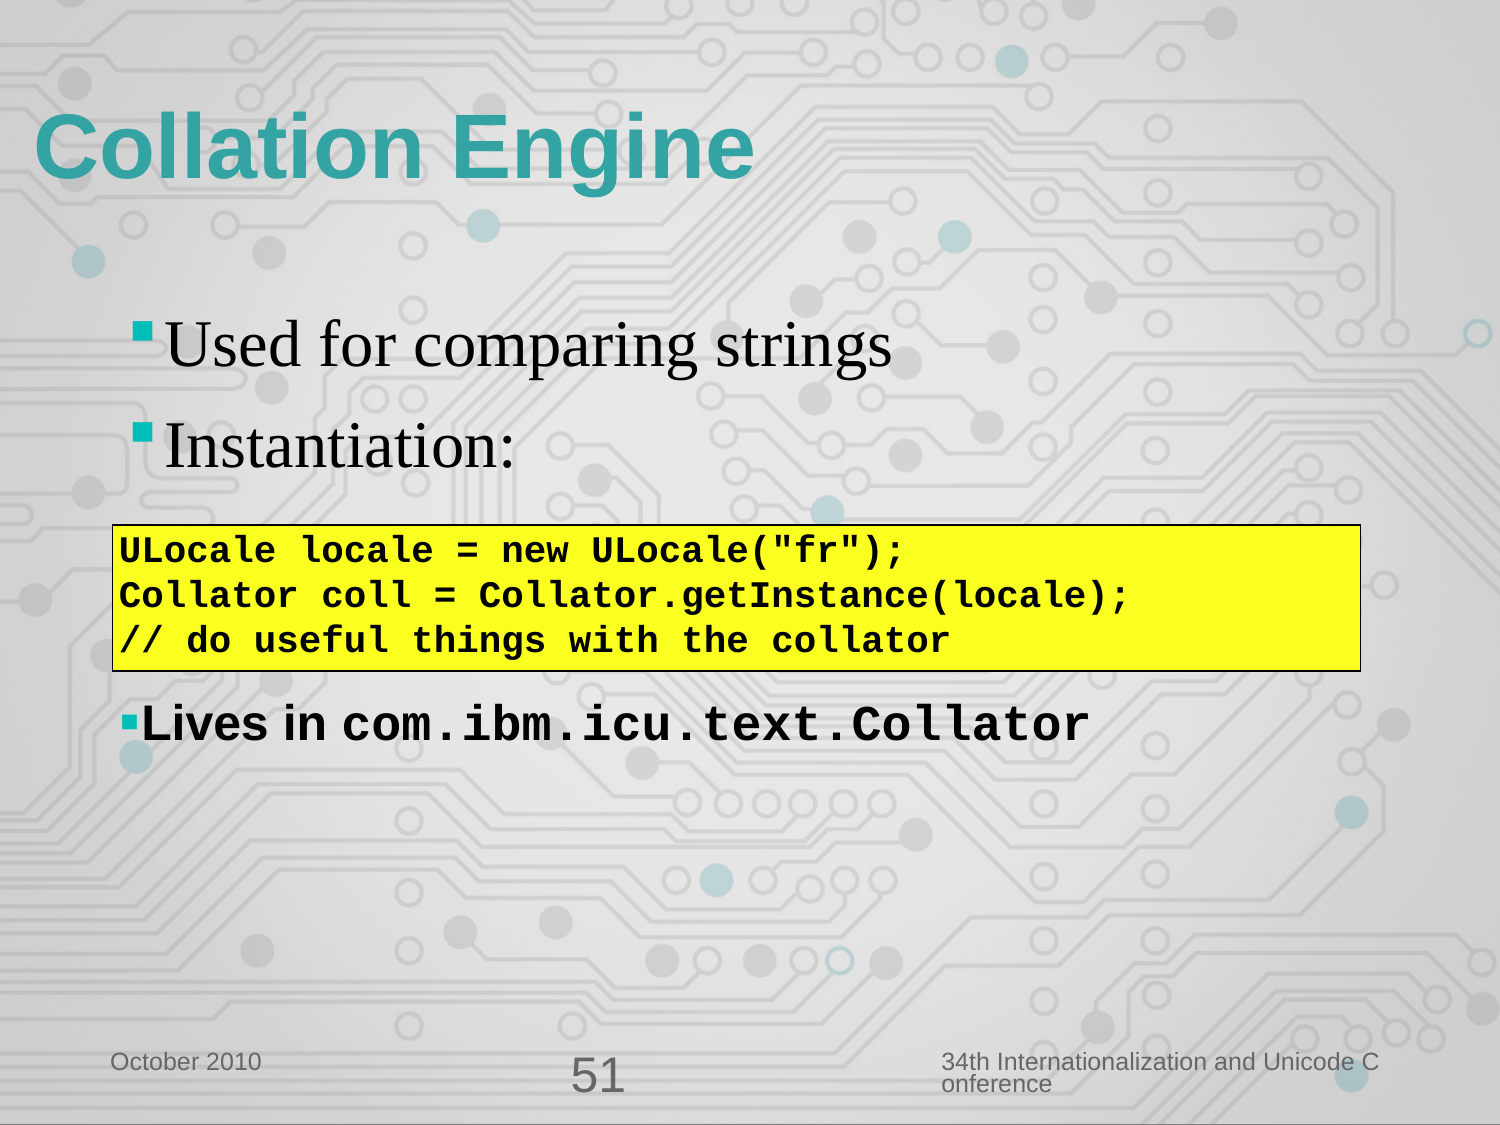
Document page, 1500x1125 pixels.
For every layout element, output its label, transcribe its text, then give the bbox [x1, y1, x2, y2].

list Used for comparing strings Instantiation: [112, 291, 1425, 879]
title Collation Engine [25, 0, 1378, 207]
text_box Lives in com.ibm.icu.text.Collator [111, 610, 1387, 690]
picture [0, 0, 1500, 1124]
text_box ULocale locale = new ULocale("fr"); Collator coll = Collator.getInstance(locale); // do useful things with the collator [112, 525, 1361, 610]
